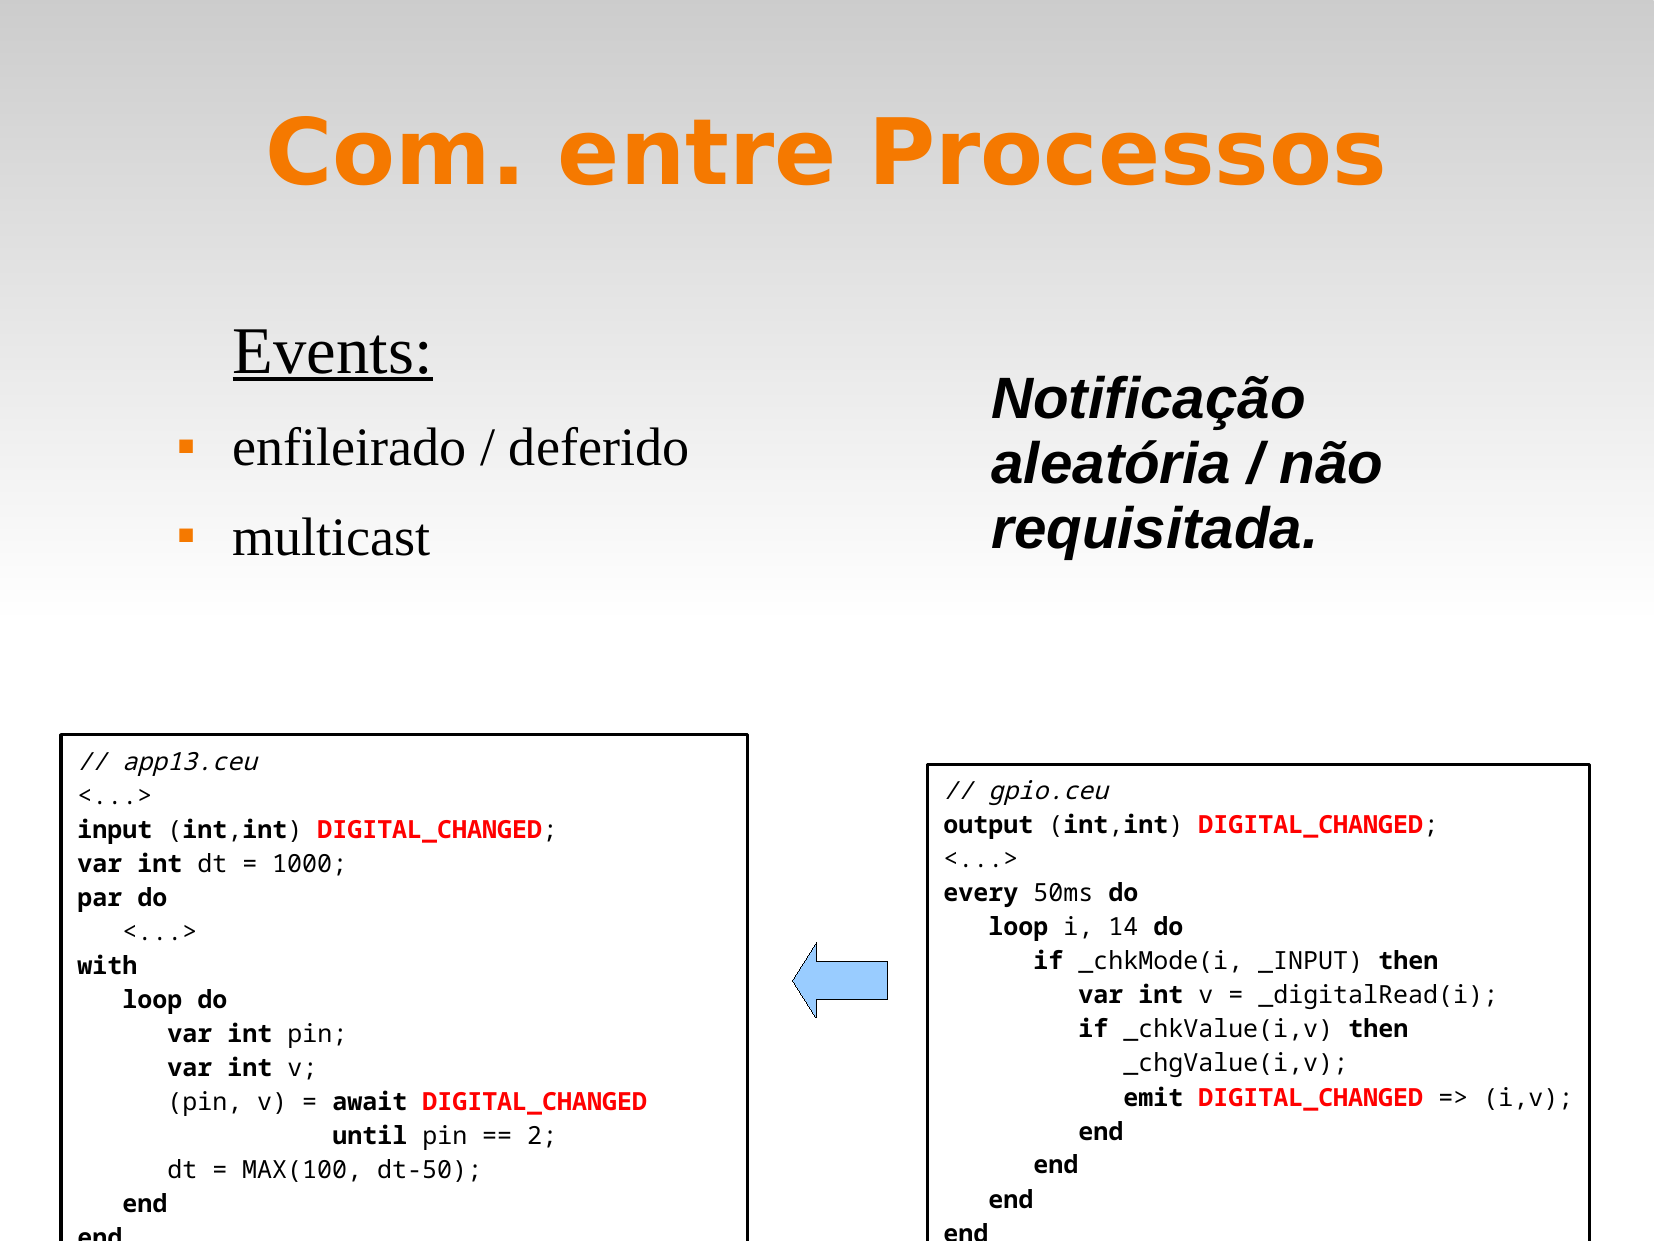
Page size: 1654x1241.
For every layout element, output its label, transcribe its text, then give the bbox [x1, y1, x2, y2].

text_box [792, 942, 888, 1018]
text_box // app13.ceu <...> input (int,int) DIGITAL_CHANGED; var int dt = 1000; par do <...> with loop do var int pin; var int v; (pin, v) = await DIGITAL_CHANGED until pin == 2; dt = MAX(100, dt-50); end end [61, 734, 748, 1225]
list Events: enfileirado / deferido multicast [90, 313, 879, 616]
title Com. entre Processos [82, 49, 1571, 257]
text_box Notificação aleatória / não requisitada. [976, 358, 1441, 612]
text_box // gpio.ceu output (int,int) DIGITAL_CHANGED; <...> every 50ms do loop i, 14 do if _chkMode(i, _INPUT) then var int v = _digitalRead(i); if _chkValue(i,v) then _chgValue(i,v); emit DIGITAL_CHANGED => (i,v); end end end end [927, 764, 1590, 1197]
